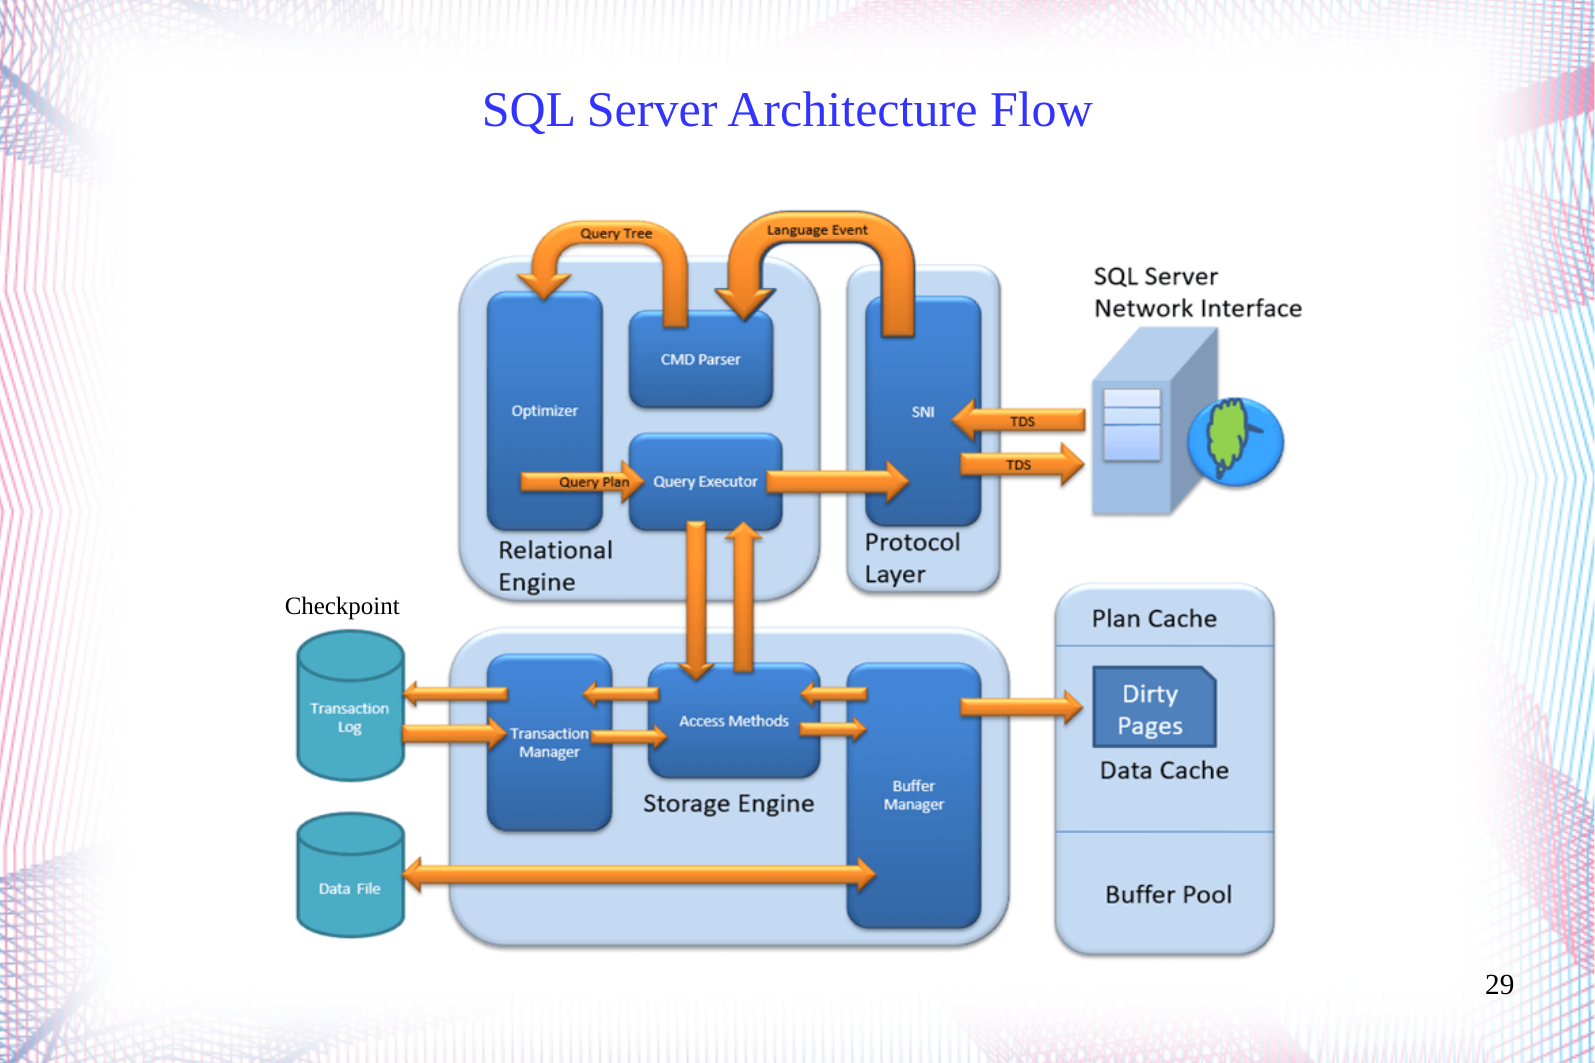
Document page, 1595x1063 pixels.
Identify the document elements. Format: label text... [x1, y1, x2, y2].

text_box SQL Server Architecture Flow [150, 75, 1426, 147]
text_box Checkpoint [270, 585, 421, 629]
picture [0, 0, 1595, 1063]
